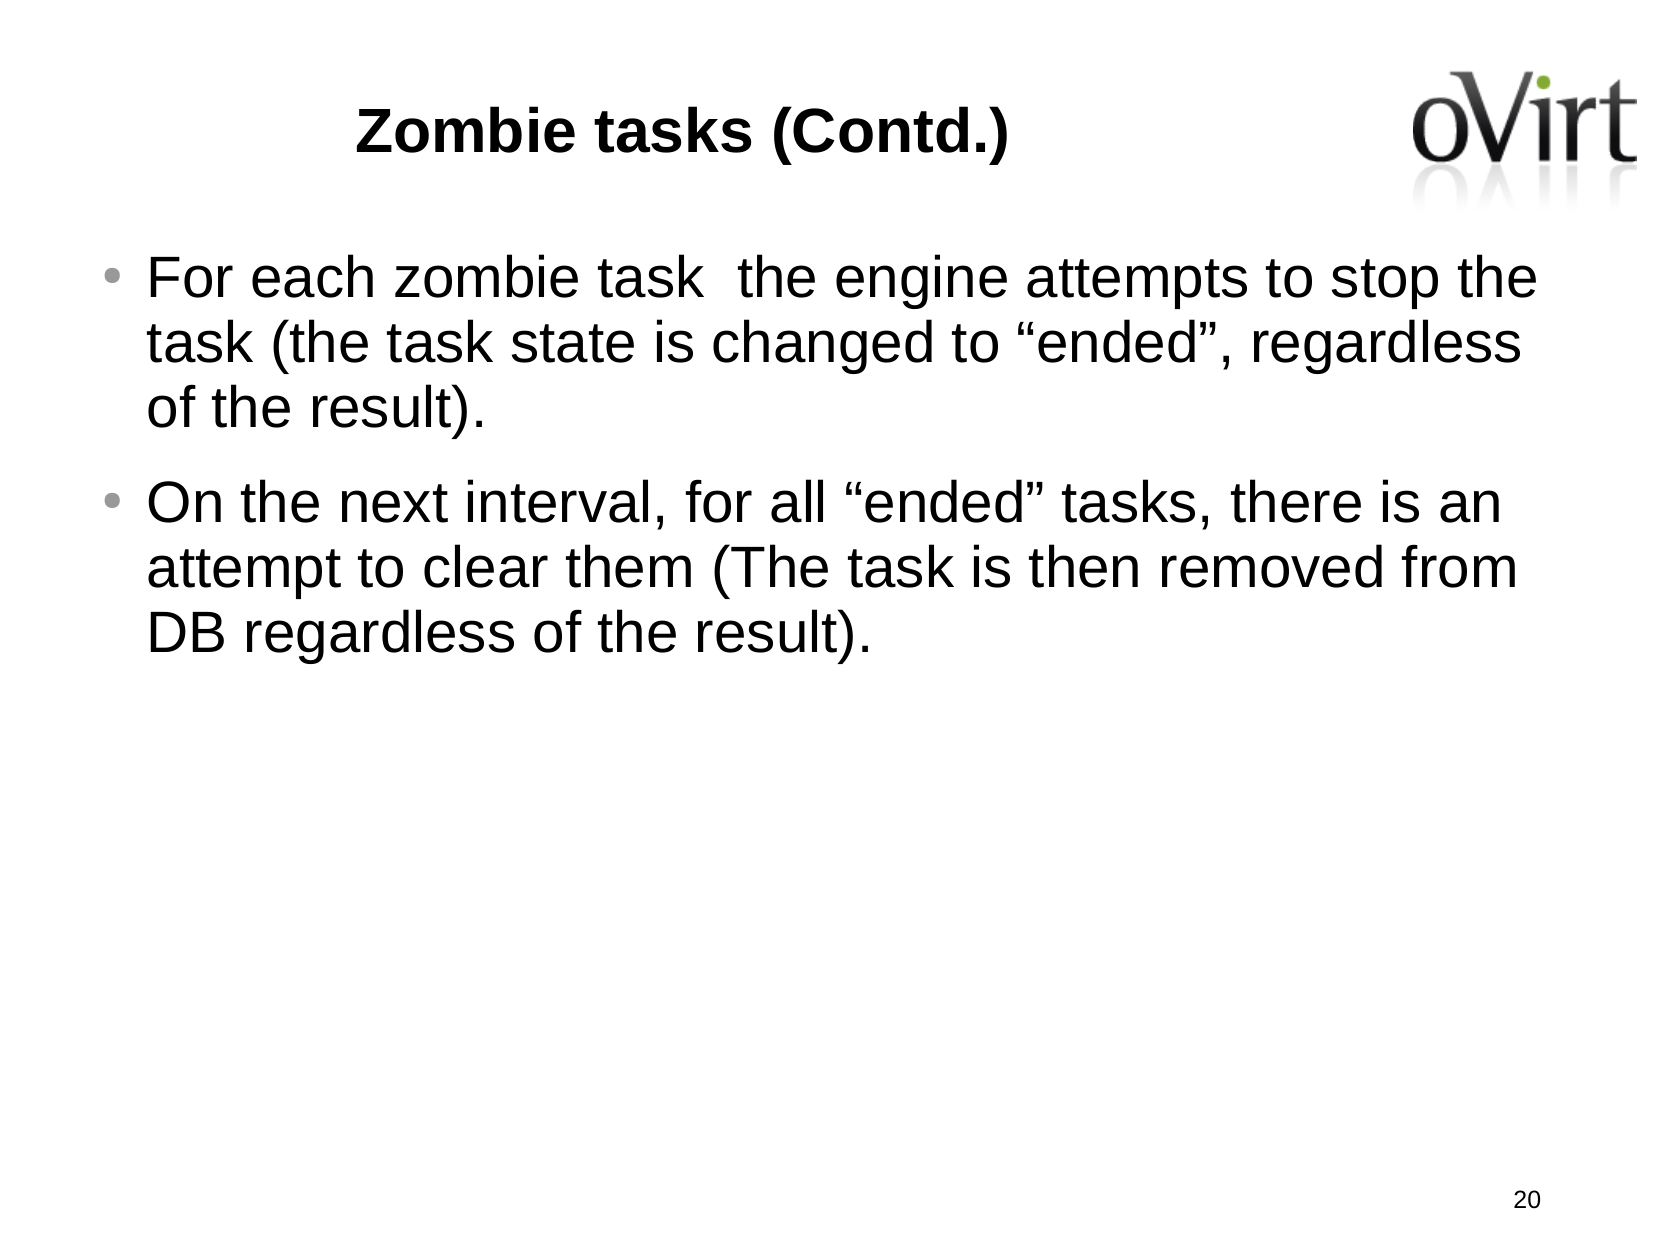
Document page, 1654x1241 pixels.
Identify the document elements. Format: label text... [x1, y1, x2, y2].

list For each zombie task the engine attempts to stop the task (the task state is changed to “ended”, regardless of the result). On the next interval, for all “ended” tasks, there is an attempt to clear them (The task is then removed from DB regardless of the result). [86, 244, 1576, 1039]
picture [1413, 63, 1637, 212]
title Zombie tasks (Contd.) [82, 37, 1303, 226]
